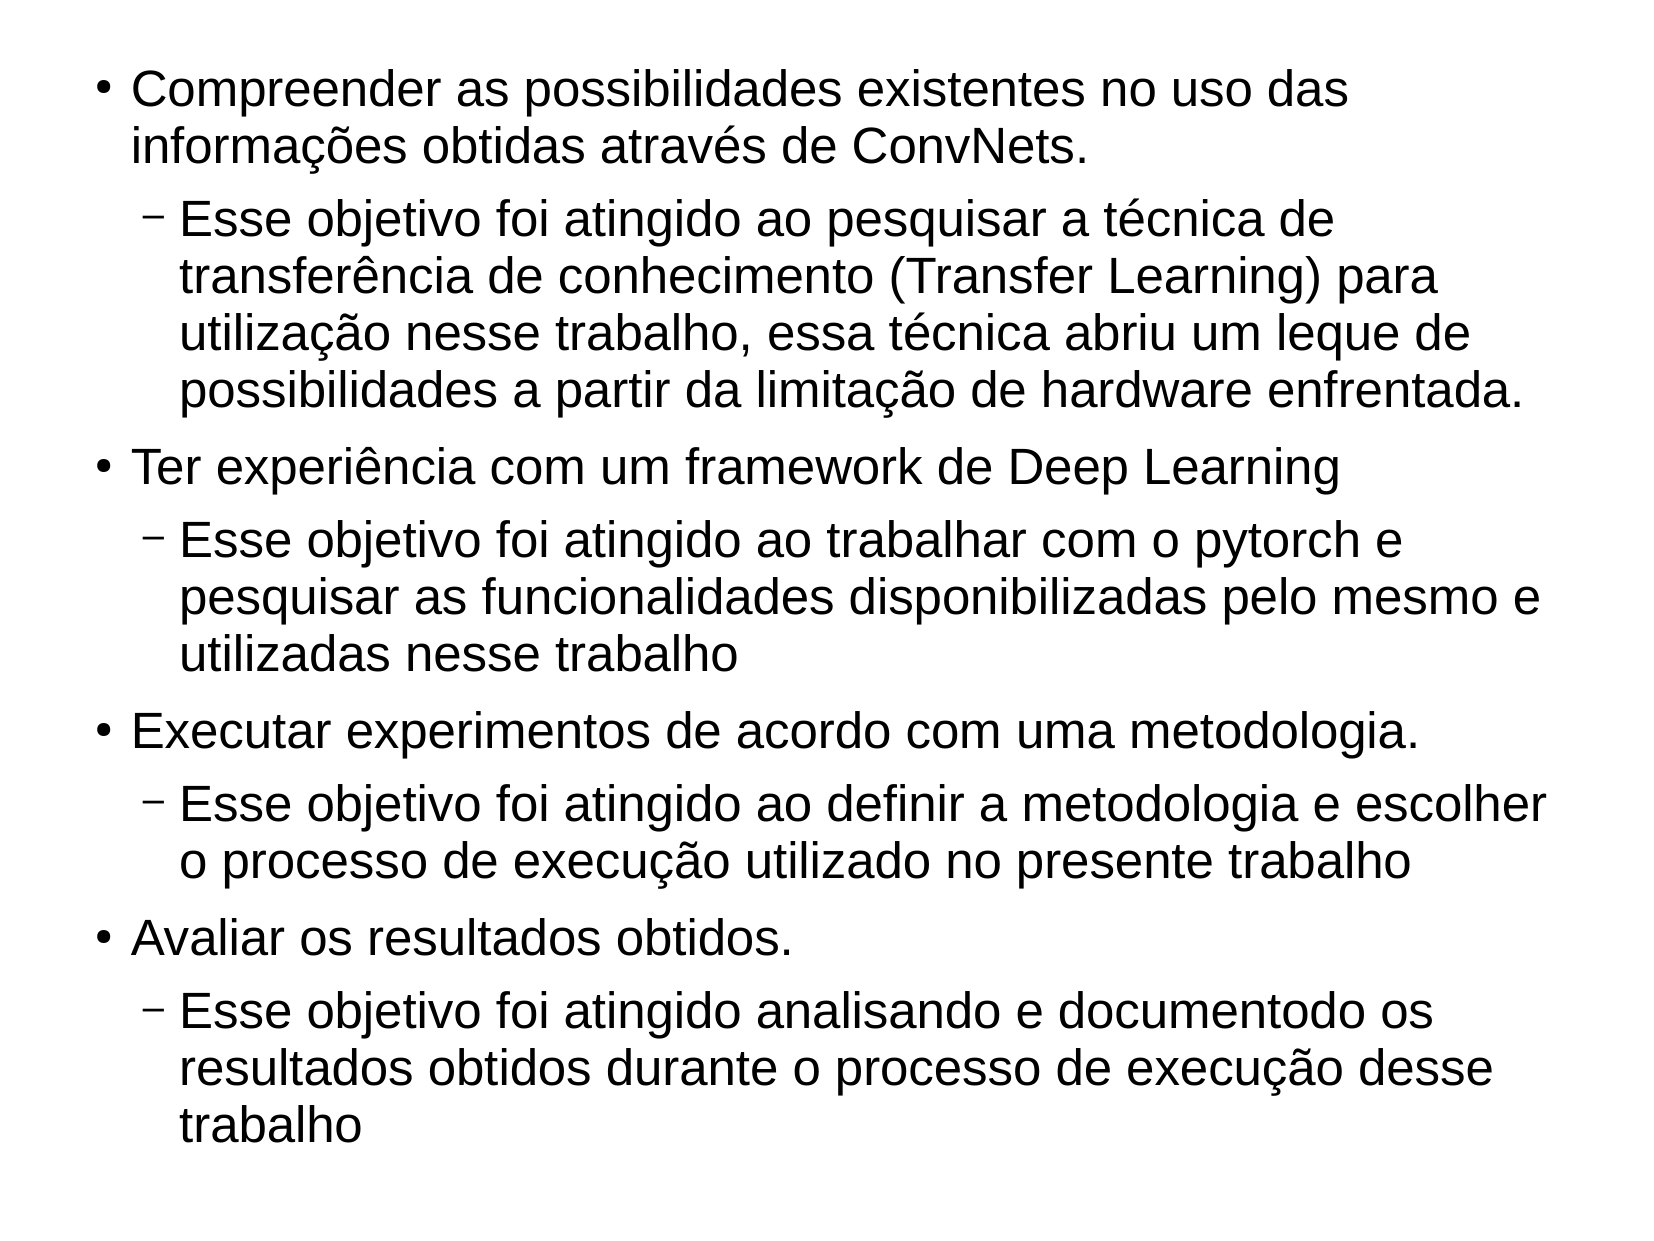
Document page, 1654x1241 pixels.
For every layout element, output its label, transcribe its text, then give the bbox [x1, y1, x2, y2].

list Compreender as possibilidades existentes no uso das informações obtidas através de ConvNets. Esse objetivo foi atingido ao pesquisar a técnica de transferência de conhecimento (Transfer Learning) para utilização nesse trabalho, essa técnica abriu um leque de possibilidades a partir da limitação de hardware enfrentada. Ter experiência com um framework de Deep Learning Esse objetivo foi atingido ao trabalhar com o pytorch e pesquisar as funcionalidades disponibilizadas pelo mesmo e utilizadas nesse trabalho Executar experimentos de acordo com uma metodologia. Esse objetivo foi atingido ao definir a metodologia e escolher o processo de execução utilizado no presente trabalho Avaliar os resultados obtidos. Esse objetivo foi atingido analisando e documentodo os resultados obtidos durante o processo de execução desse trabalho [82, 60, 1571, 1193]
